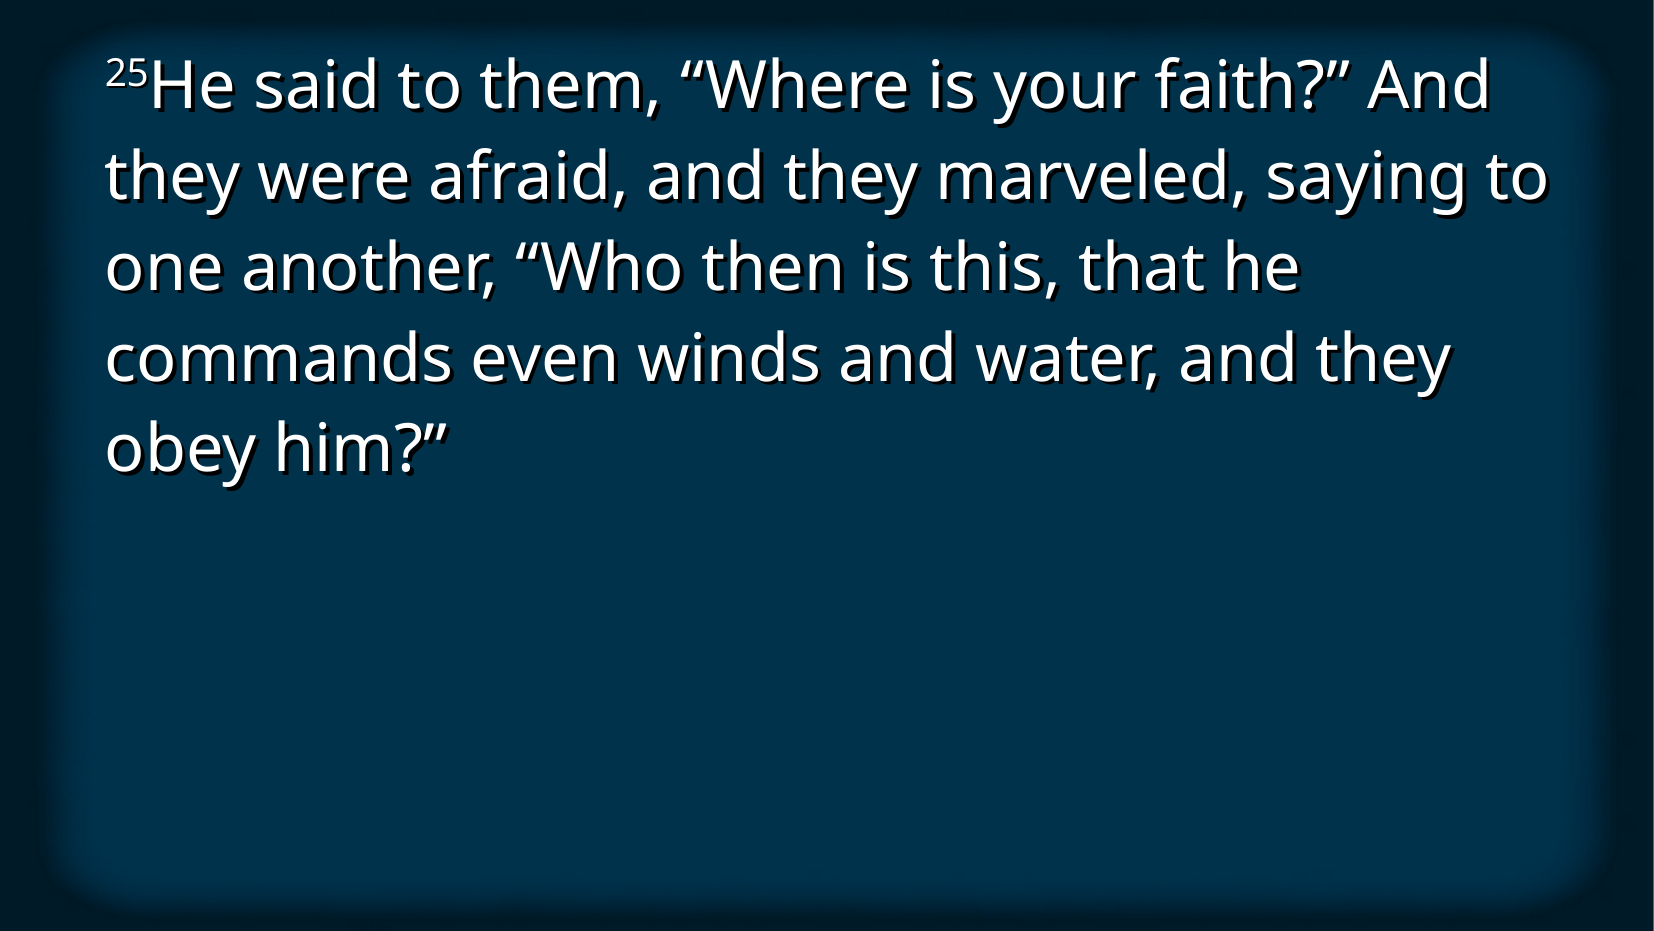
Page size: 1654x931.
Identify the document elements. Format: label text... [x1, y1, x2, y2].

picture [0, 0, 1654, 931]
text_box 25He said to them, “Where is your faith?” And they were afraid, and they marveled, saying to one another, “Who then is this, that he commands even winds and water, and they obey him?” [90, 30, 1576, 489]
